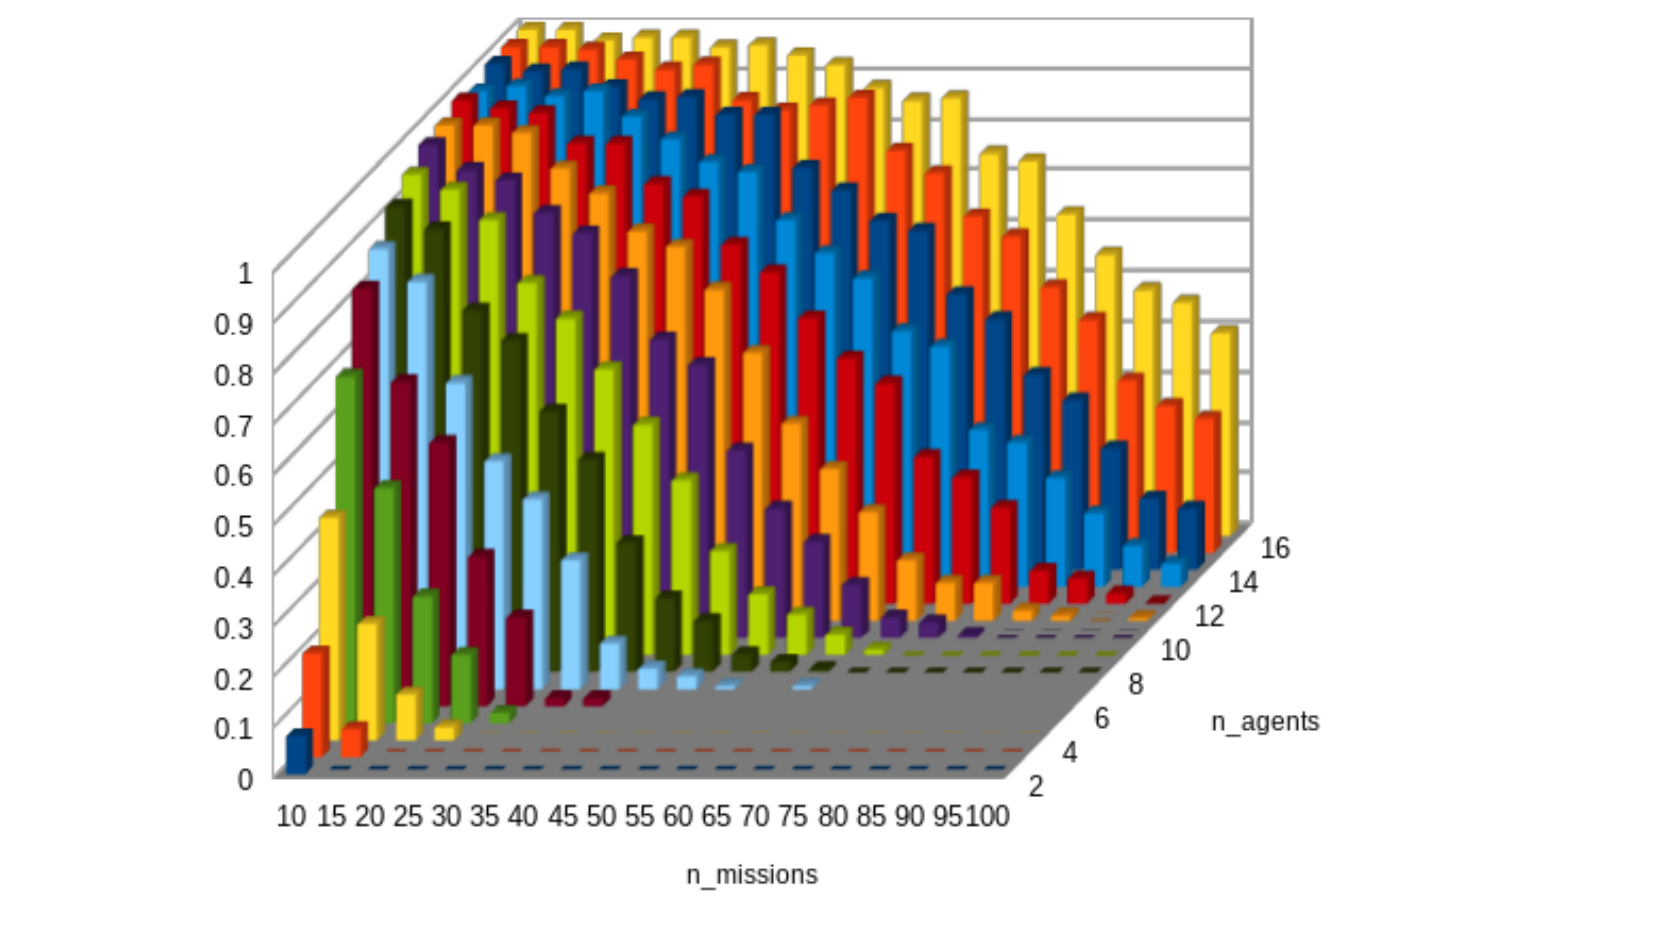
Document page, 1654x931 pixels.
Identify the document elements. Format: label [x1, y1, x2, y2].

picture [181, 0, 1467, 931]
